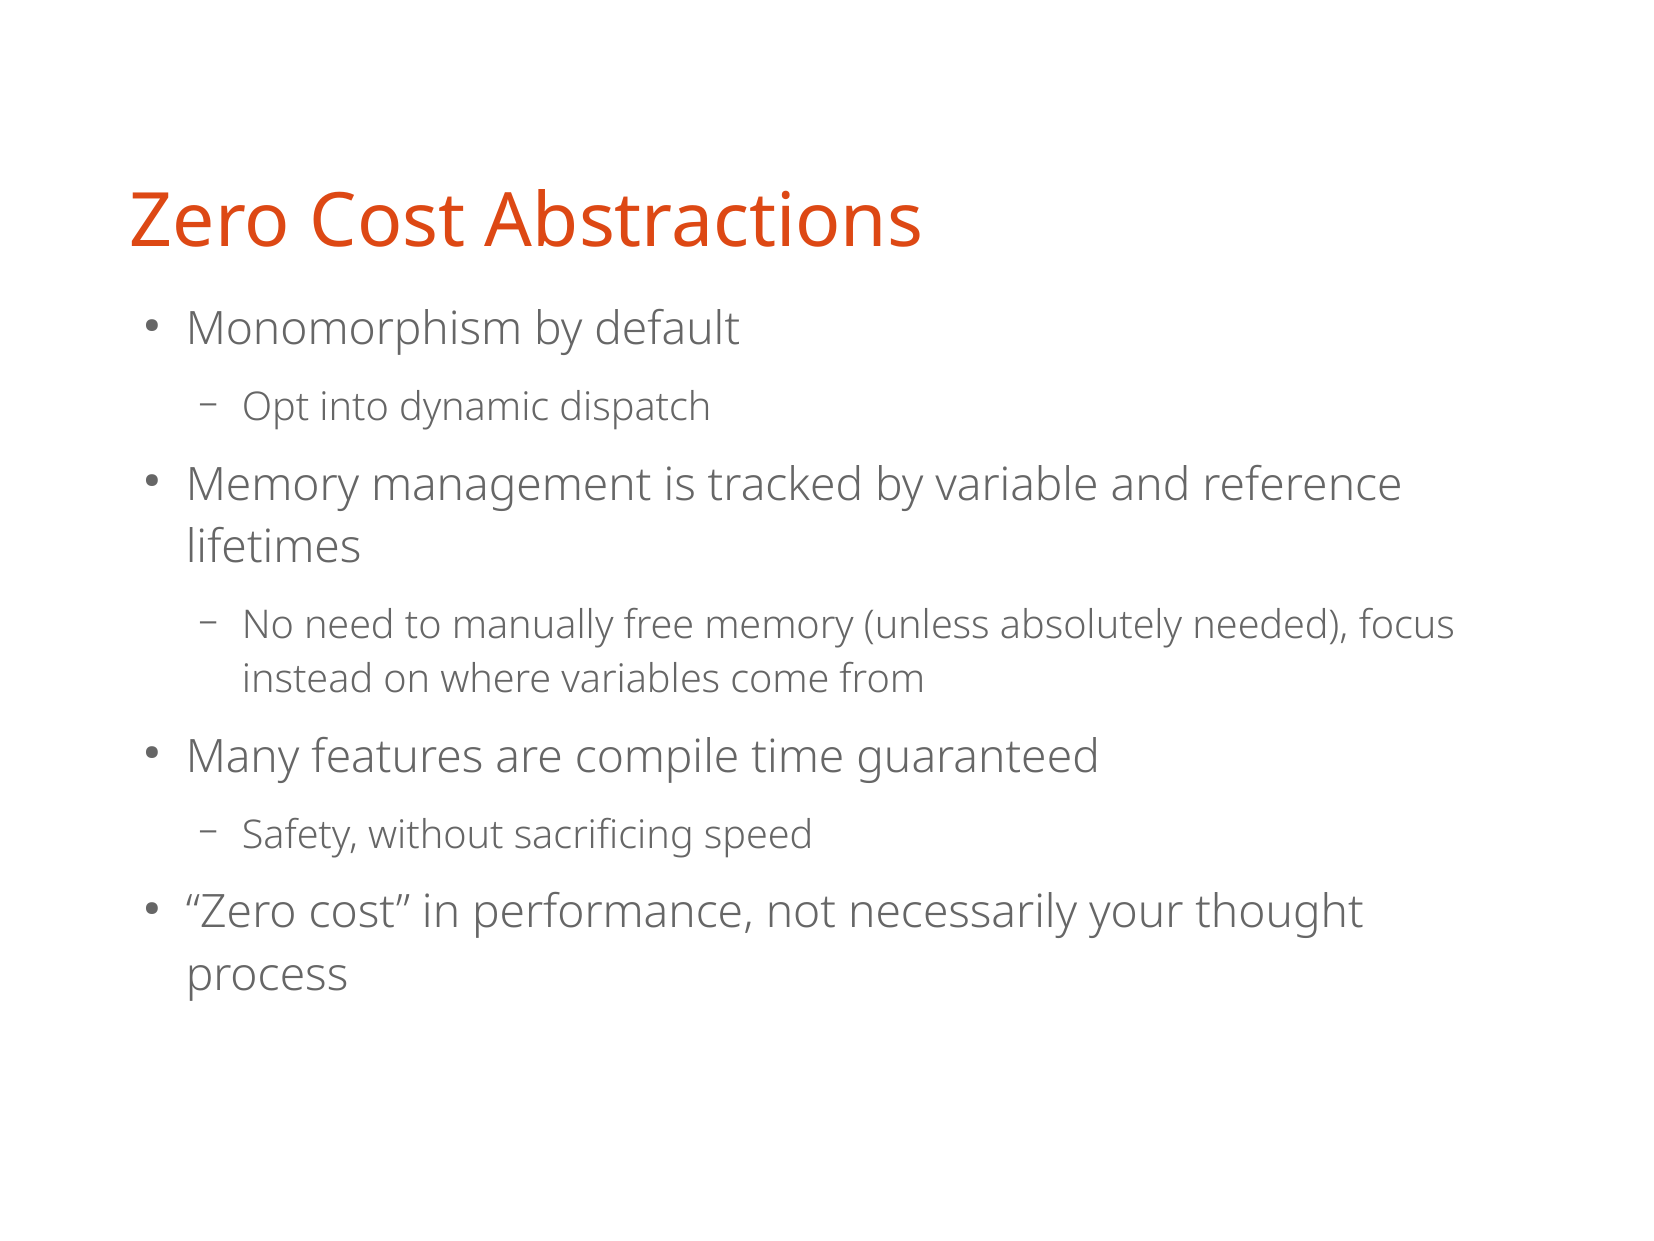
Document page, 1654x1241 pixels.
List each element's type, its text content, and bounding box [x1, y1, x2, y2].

list Monomorphism by default Opt into dynamic dispatch Memory management is tracked by variable and reference lifetimes No need to manually free memory (unless absolutely needed), focus instead on where variables come from Many features are compile time guaranteed Safety, without sacrificing speed “Zero cost” in performance, not necessarily your thought process [129, 295, 1518, 1010]
title Zero Cost Abstractions [129, 153, 1518, 281]
